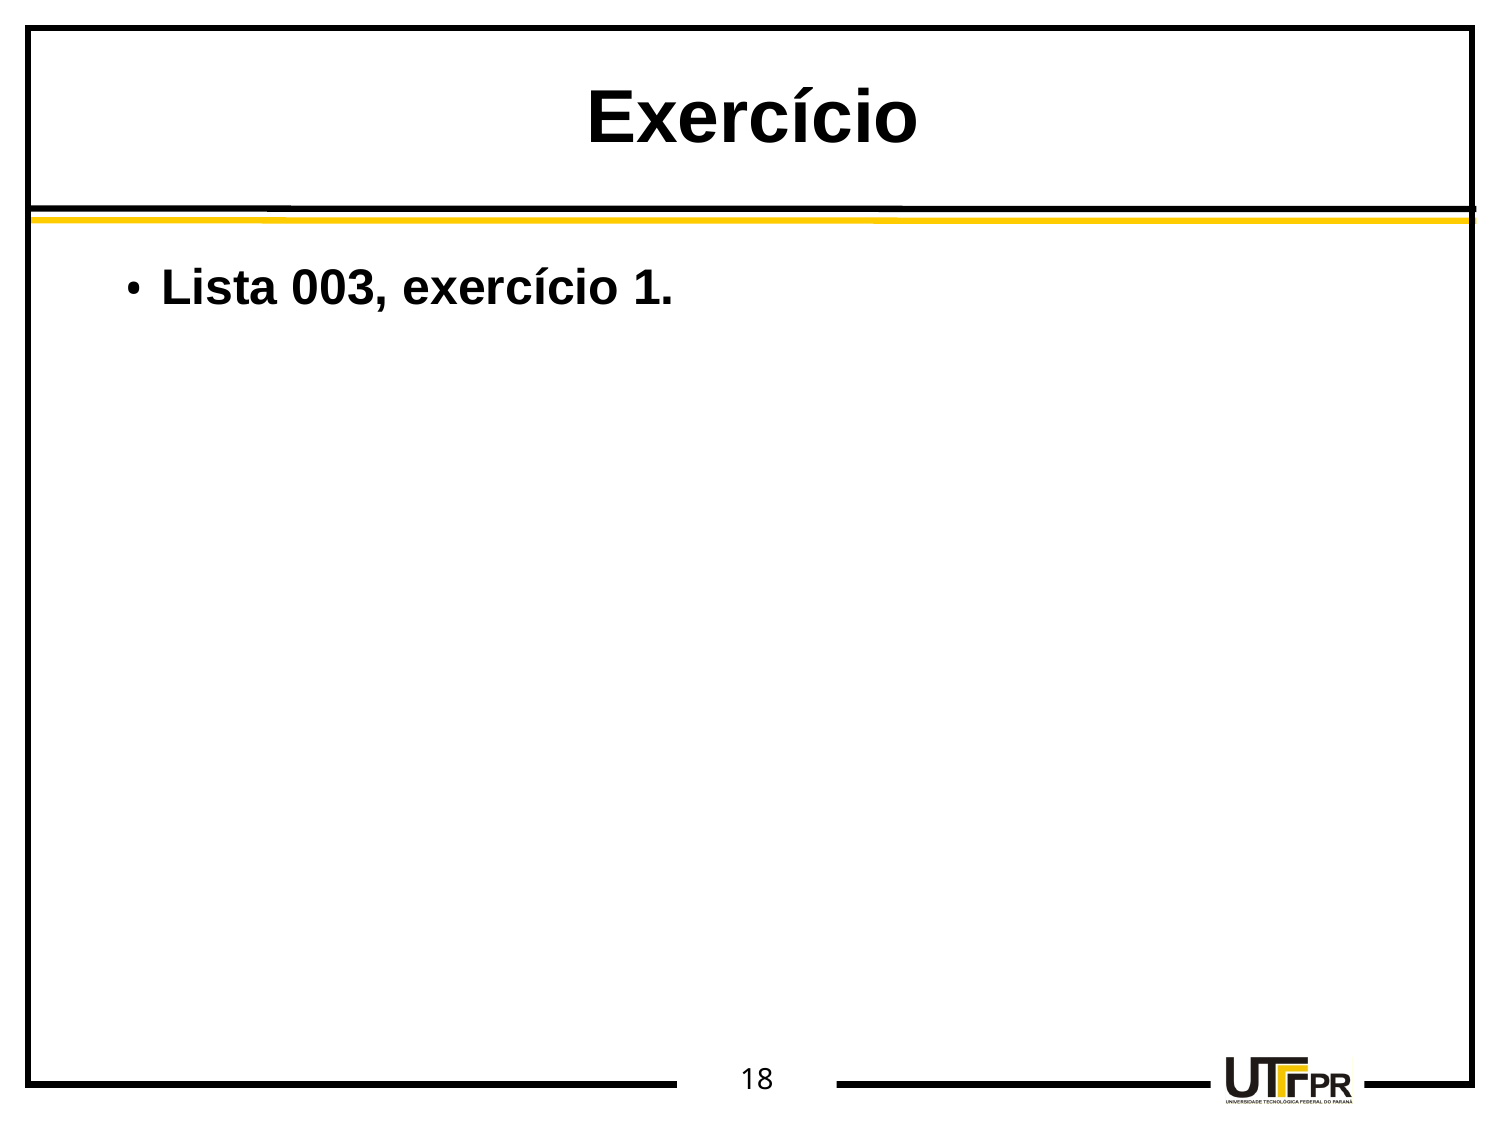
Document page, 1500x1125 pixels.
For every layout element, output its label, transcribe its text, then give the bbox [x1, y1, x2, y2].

title Exercício [29, 29, 1477, 207]
list Lista 003, exercício 1. [72, 257, 1428, 1027]
picture [1225, 1057, 1353, 1104]
